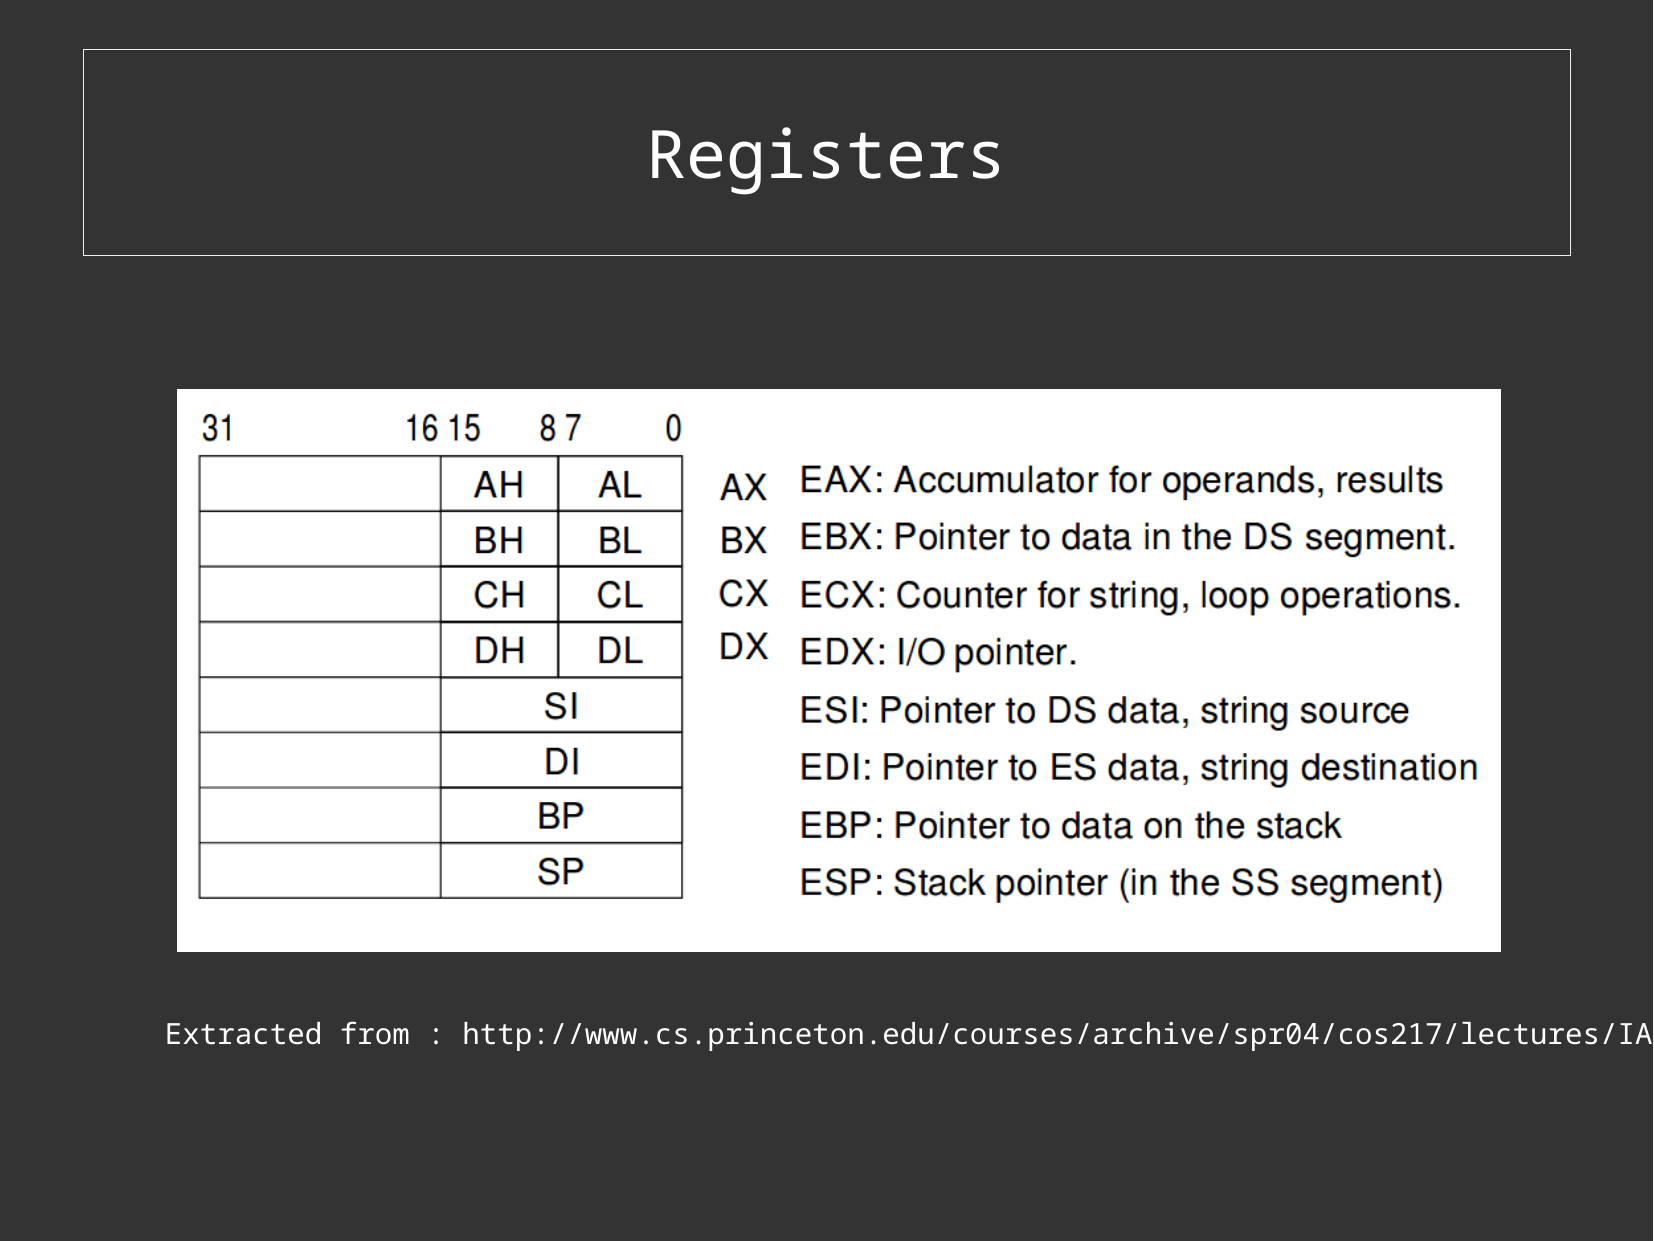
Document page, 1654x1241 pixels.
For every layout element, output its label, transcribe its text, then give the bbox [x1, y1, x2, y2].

text_box Registers [83, 49, 1571, 256]
text_box Extracted from : http://www.cs.princeton.edu/courses/archive/spr04/cos217/lectures/IA32-I.pdf [150, 1006, 1567, 1051]
picture [177, 389, 1501, 953]
